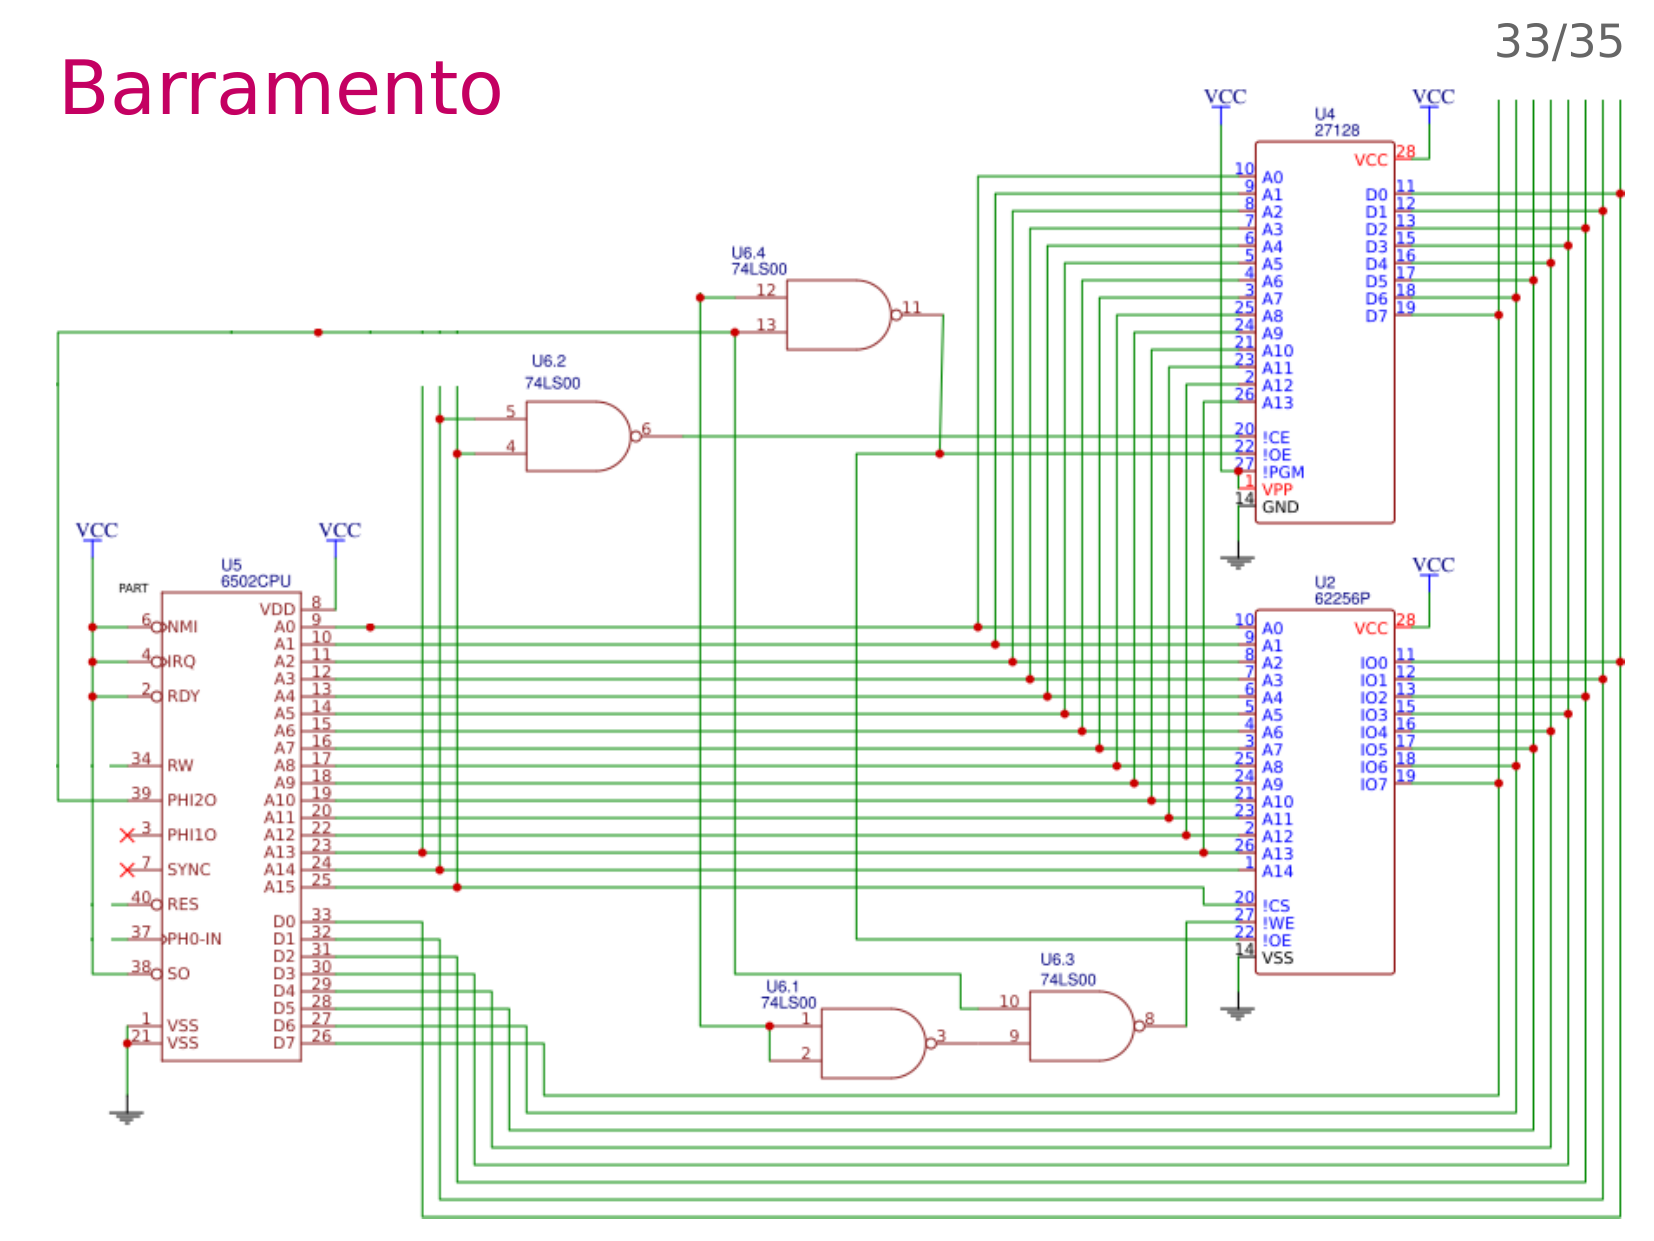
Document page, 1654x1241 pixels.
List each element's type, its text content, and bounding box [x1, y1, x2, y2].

picture [56, 88, 1625, 1219]
title Barramento [59, 29, 1625, 148]
